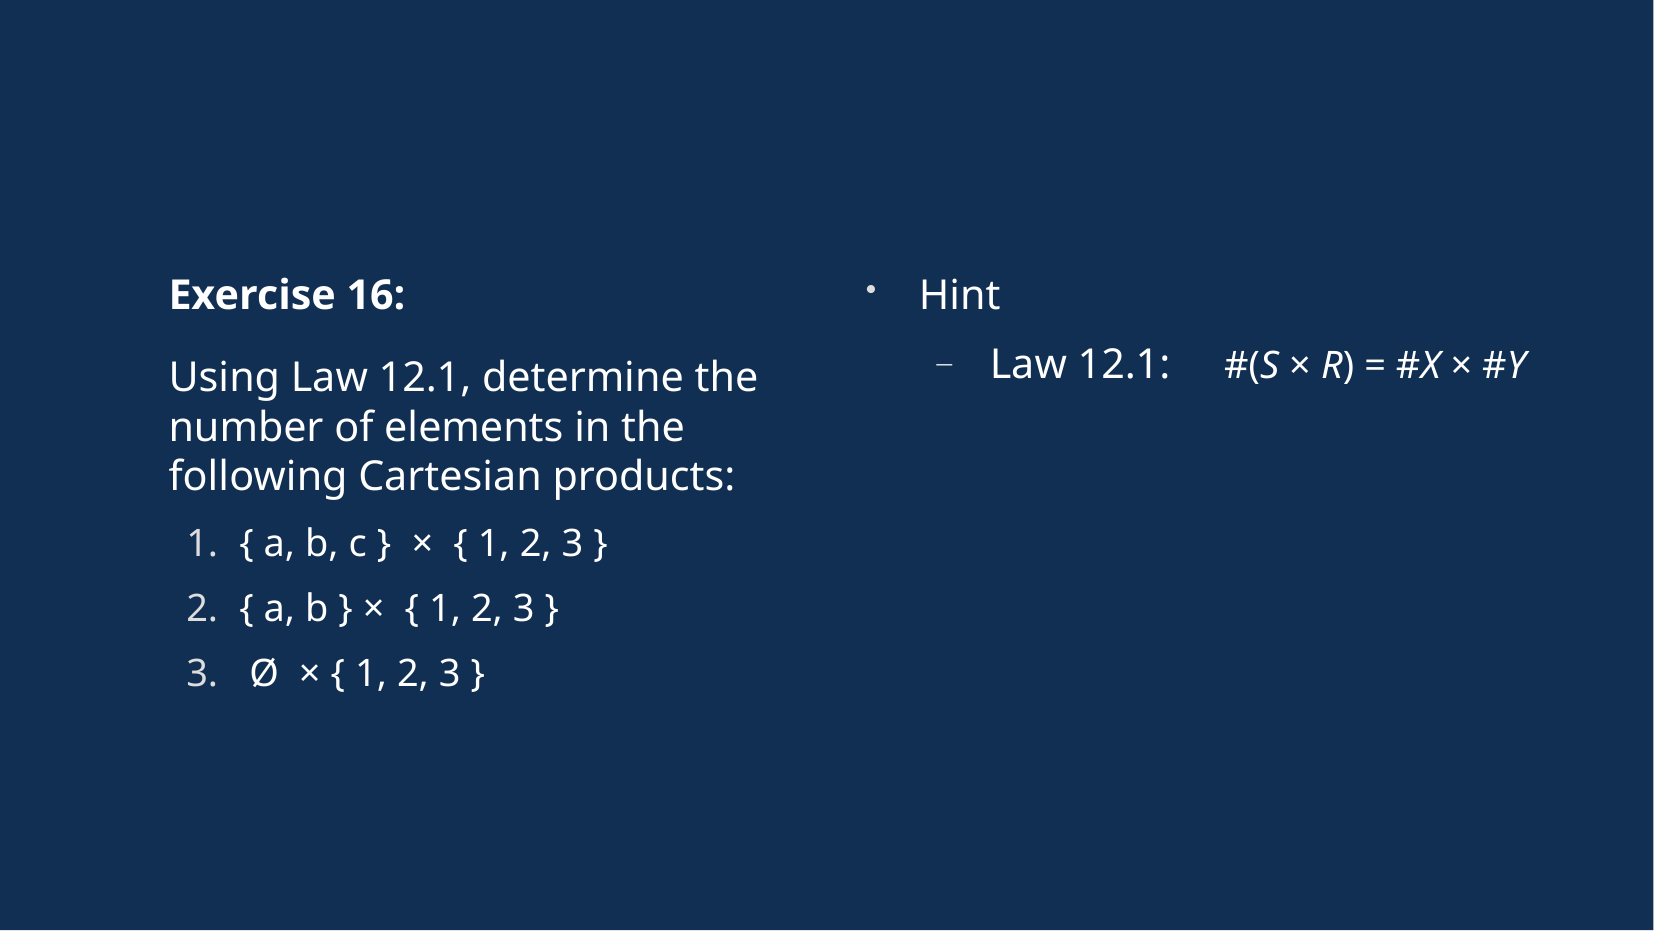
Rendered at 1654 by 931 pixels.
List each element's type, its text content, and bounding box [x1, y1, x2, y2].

list Exercise 16: Using Law 12.1, determine the number of elements in the following Cartesian products: { a, b, c } × { 1, 2, 3 } { a, b } × { 1, 2, 3 } Ø × { 1, 2, 3 } [97, 268, 813, 806]
list Hint Law 12.1: #(S × R) = #X × #Y [848, 268, 1563, 806]
